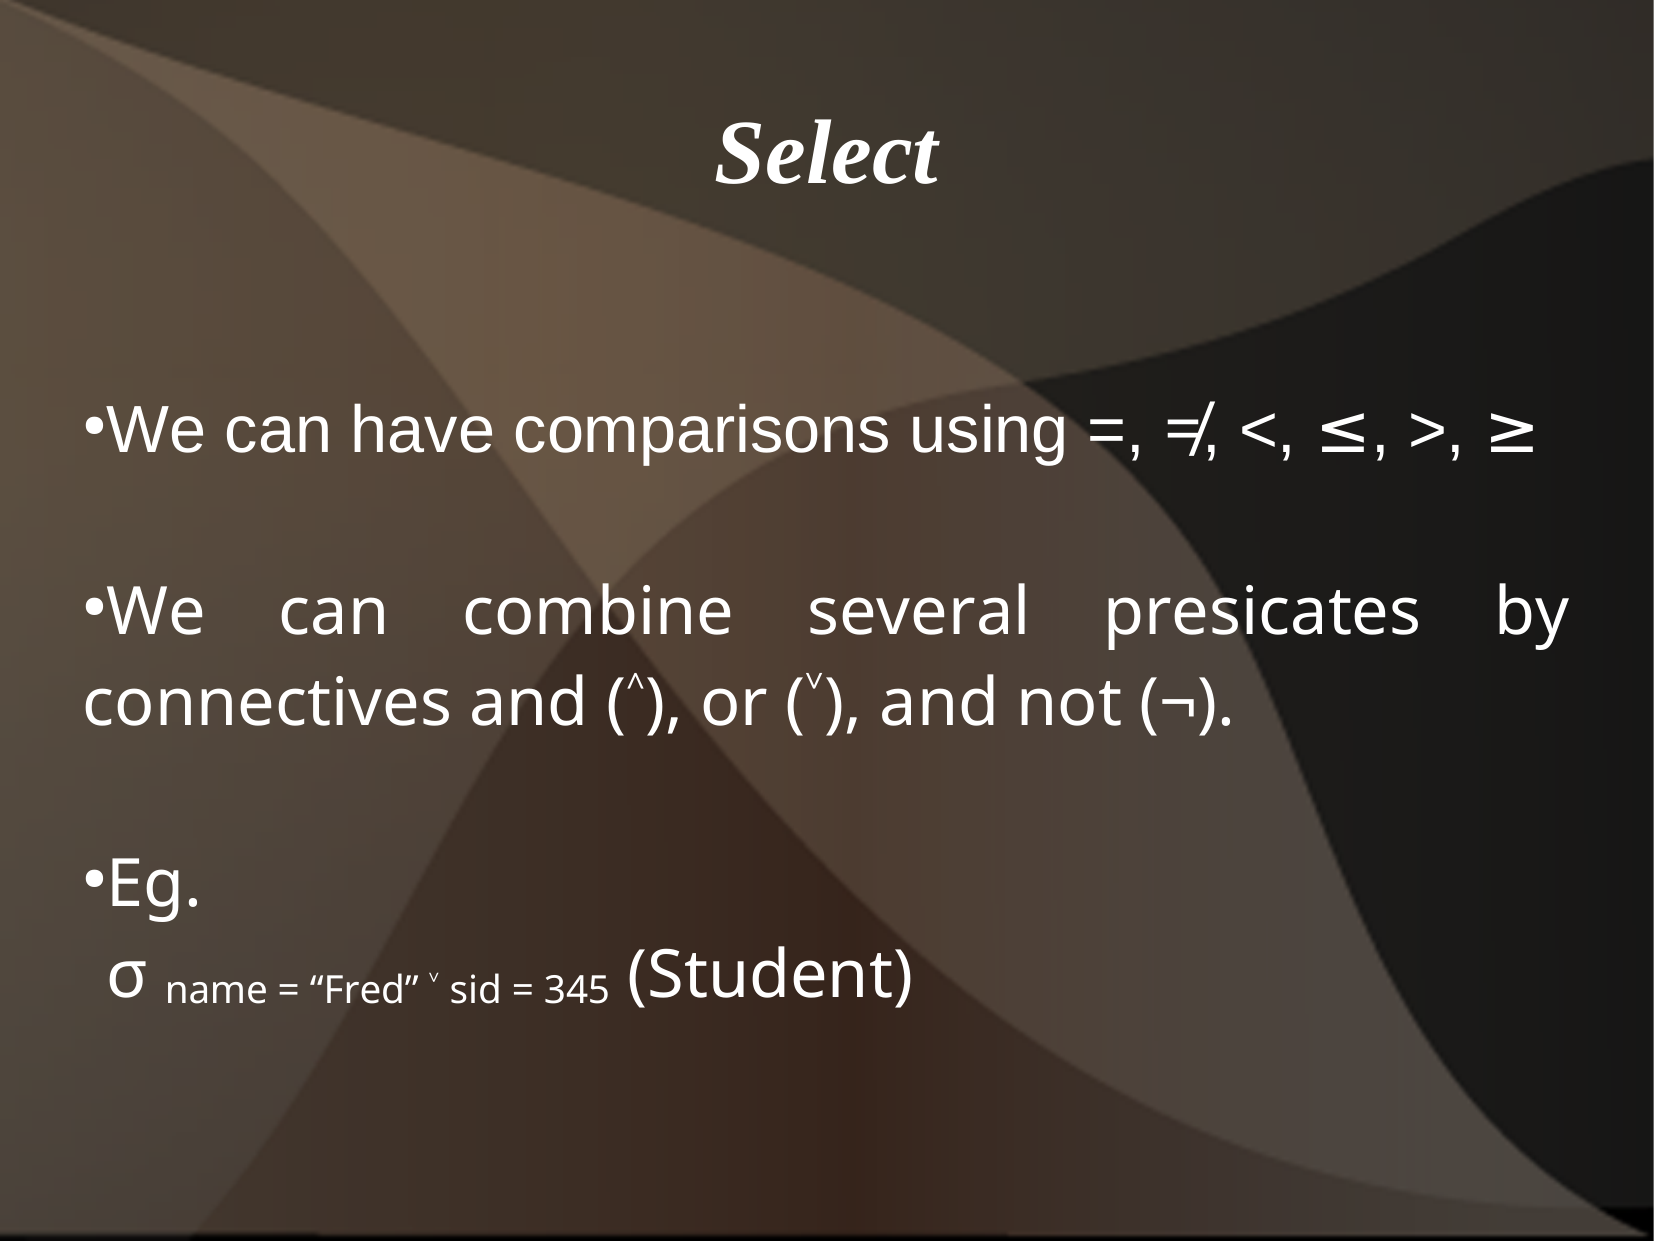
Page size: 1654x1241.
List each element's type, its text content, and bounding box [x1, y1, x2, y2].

subtitle We can have comparisons using =, ≠, <, ≤, >, ≥ We can combine several presicates by connectives and (˄), or (˅), and not (¬). Eg. σ name = “Fred” ˅ sid = 345 (Student) [82, 297, 1571, 1102]
title Select [82, 56, 1571, 250]
picture [0, 0, 1654, 1241]
